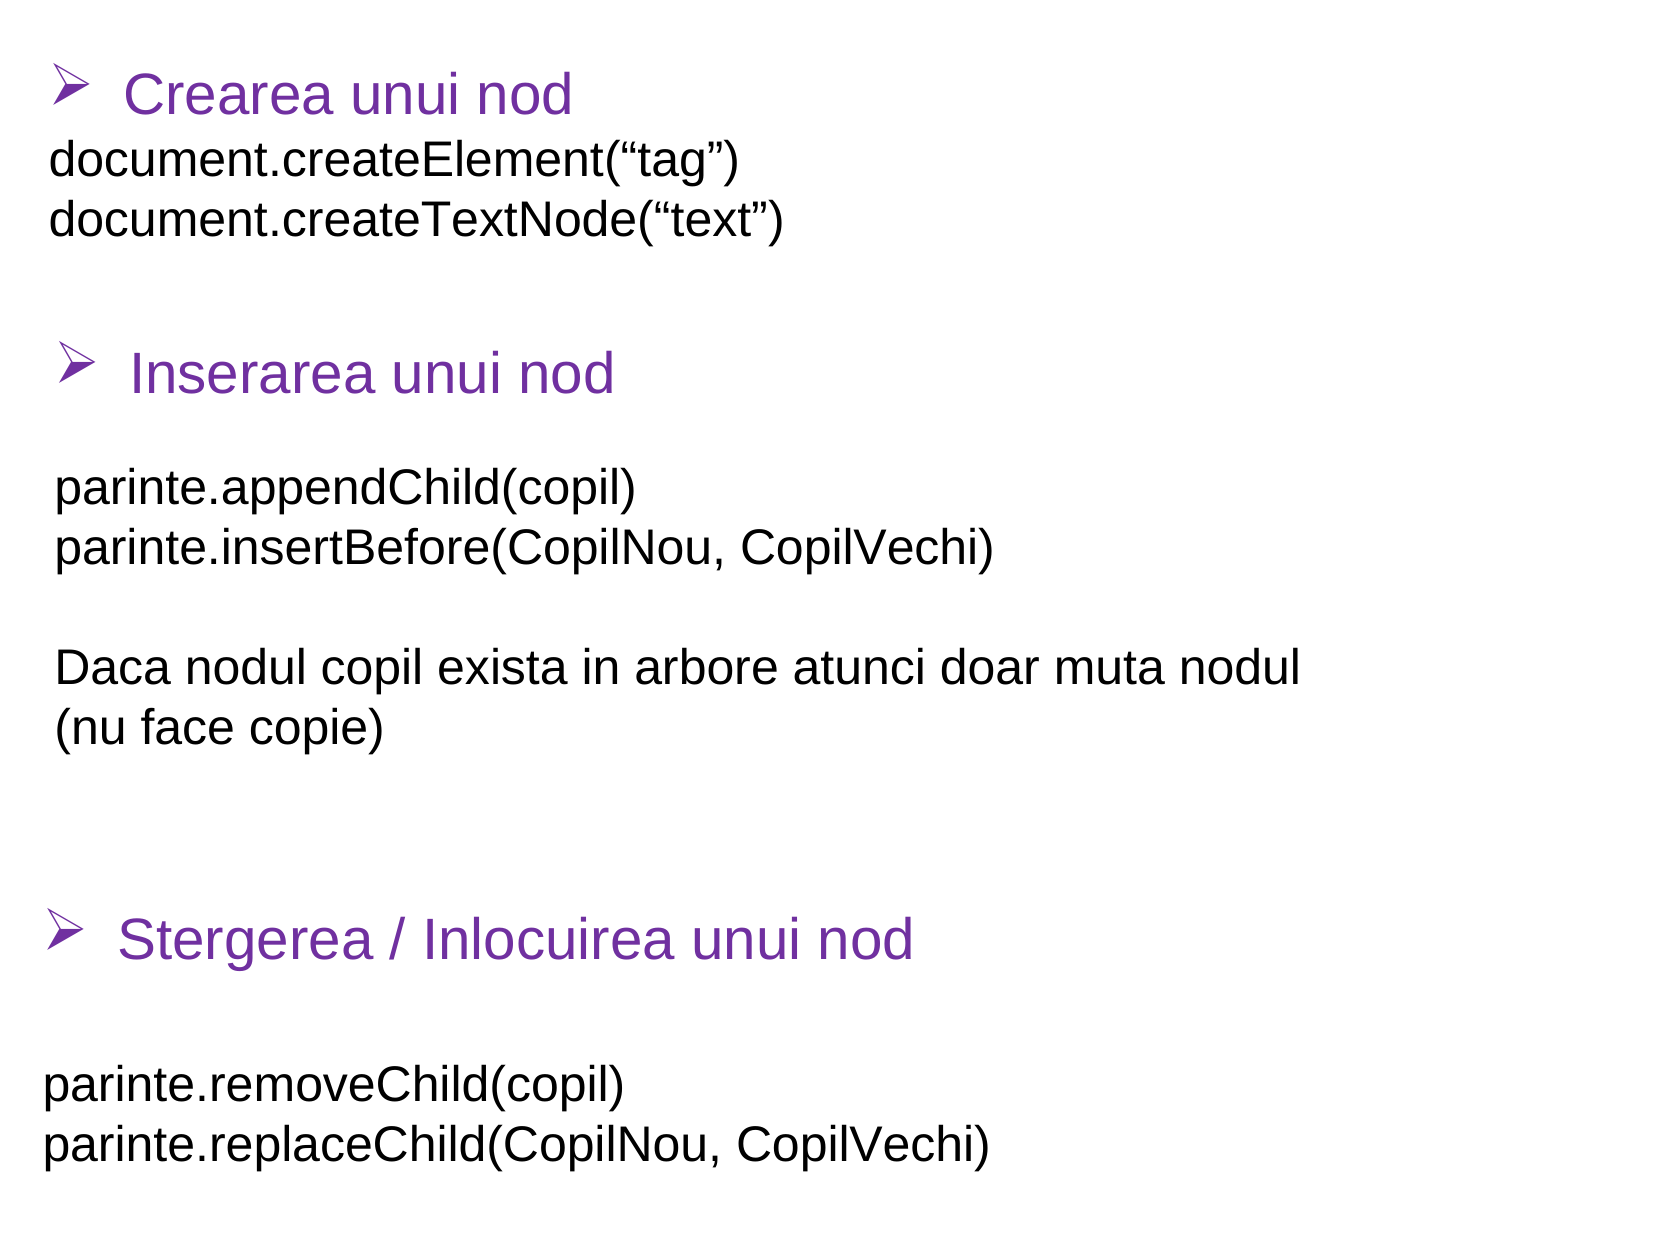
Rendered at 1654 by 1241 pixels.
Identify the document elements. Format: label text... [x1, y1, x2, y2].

text_box Inserarea unui nod parinte.appendChild(copil) parinte.insertBefore(CopilNou, CopilVechi) Daca nodul copil exista in arbore atunci doar muta nodul (nu face copie) [39, 327, 1481, 823]
text_box Stergerea / Inlocuirea unui nod parinte.removeChild(copil) parinte.replaceChild(CopilNou, CopilVechi) [27, 893, 1654, 1180]
text_box Crearea unui nod document.createElement(“tag”) document.createTextNode(“text”) [33, 48, 950, 435]
